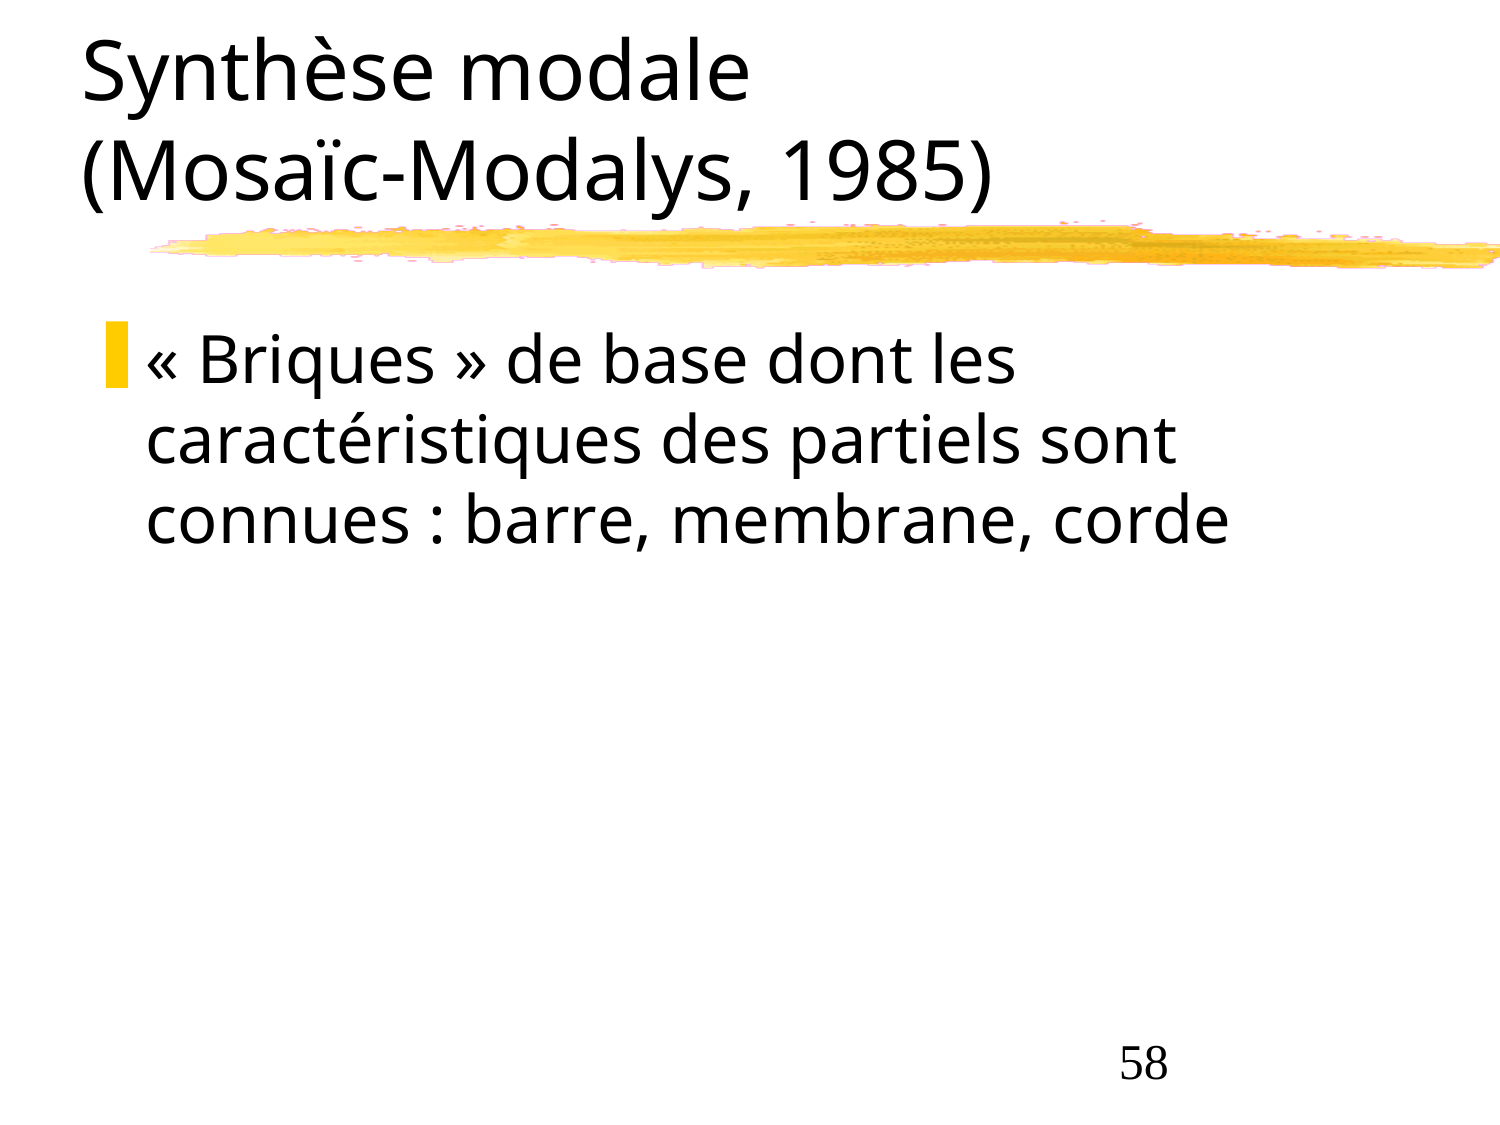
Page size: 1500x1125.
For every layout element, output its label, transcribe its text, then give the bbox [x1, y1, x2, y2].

picture [150, 215, 1500, 279]
list « Briques » de base dont les caractéristiques des partiels sont connues : barre, membrane, corde [74, 309, 1417, 1052]
title Synthèse modale (Mosaïc-Modalys, 1985) [66, 8, 1342, 225]
